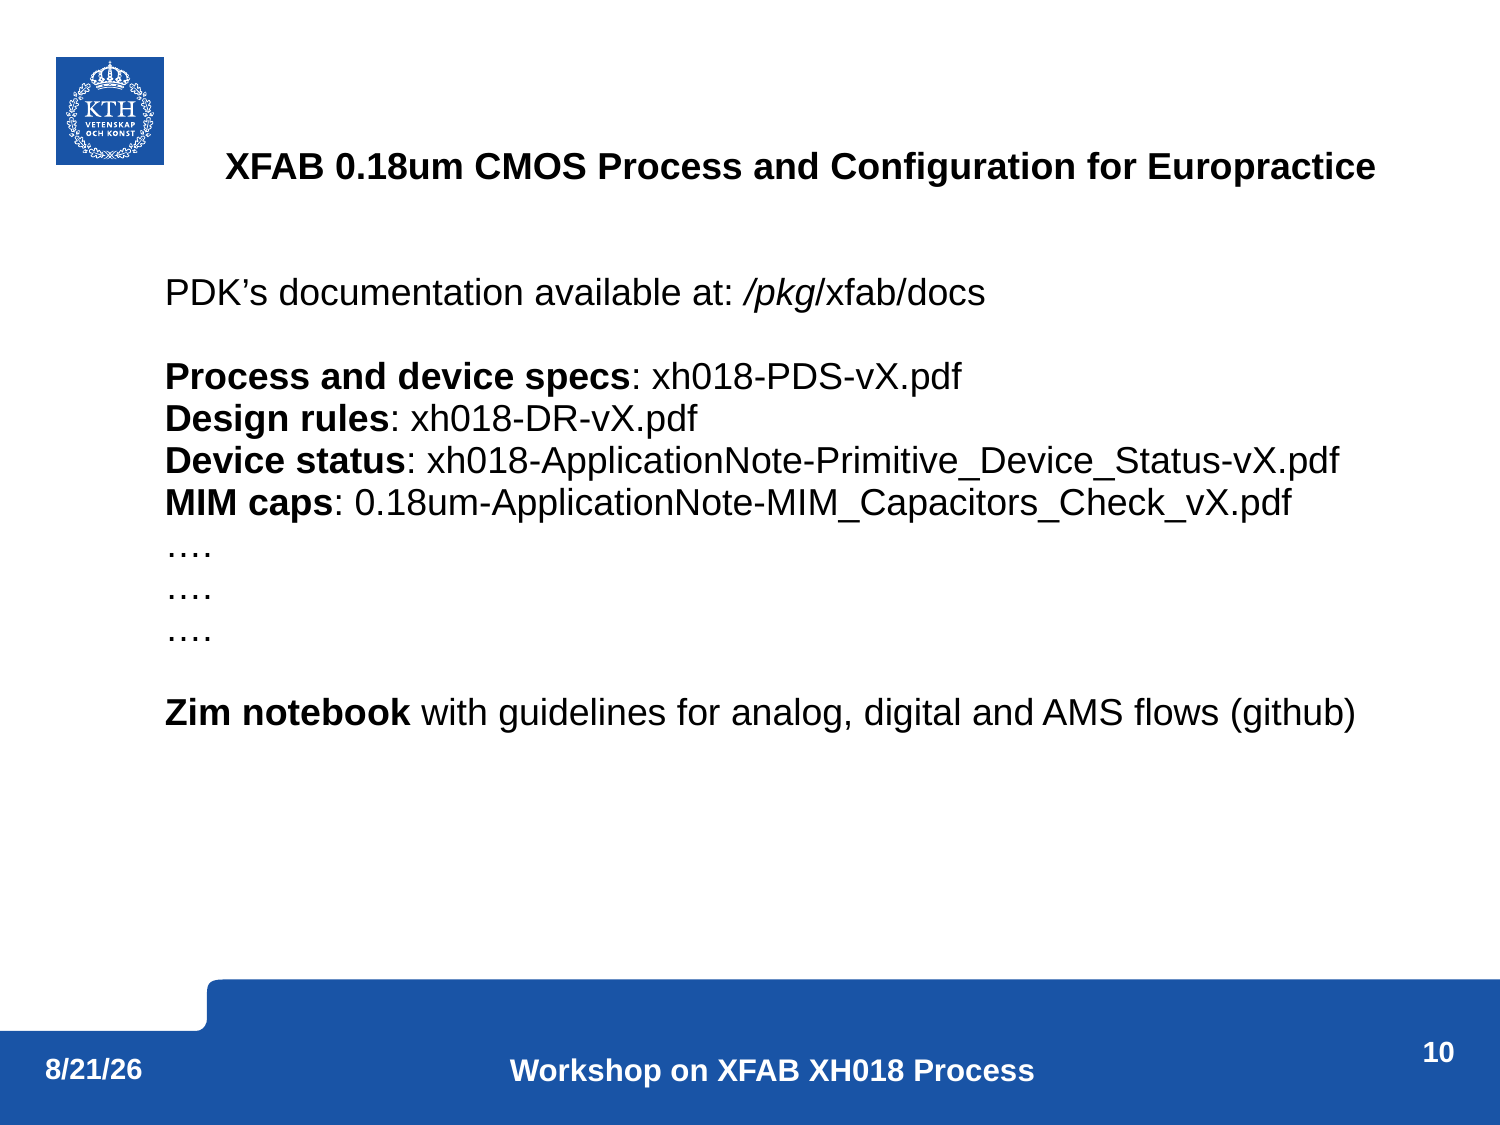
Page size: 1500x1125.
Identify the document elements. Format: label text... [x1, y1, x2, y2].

text_box PDK’s documentation available at: /pkg/xfab/docs Process and device specs: xh018-PDS-vX.pdf Design rules: xh018-DR-vX.pdf Device status: xh018-ApplicationNote-Primitive_Device_Status-vX.pdf MIM caps: 0.18um-ApplicationNote-MIM_Capacitors_Check_vX.pdf …. …. …. Zim notebook with guidelines for analog, digital and AMS flows (github) [150, 264, 1380, 741]
text_box XFAB 0.18um CMOS Process and Configuration for Europractice [210, 138, 1393, 196]
